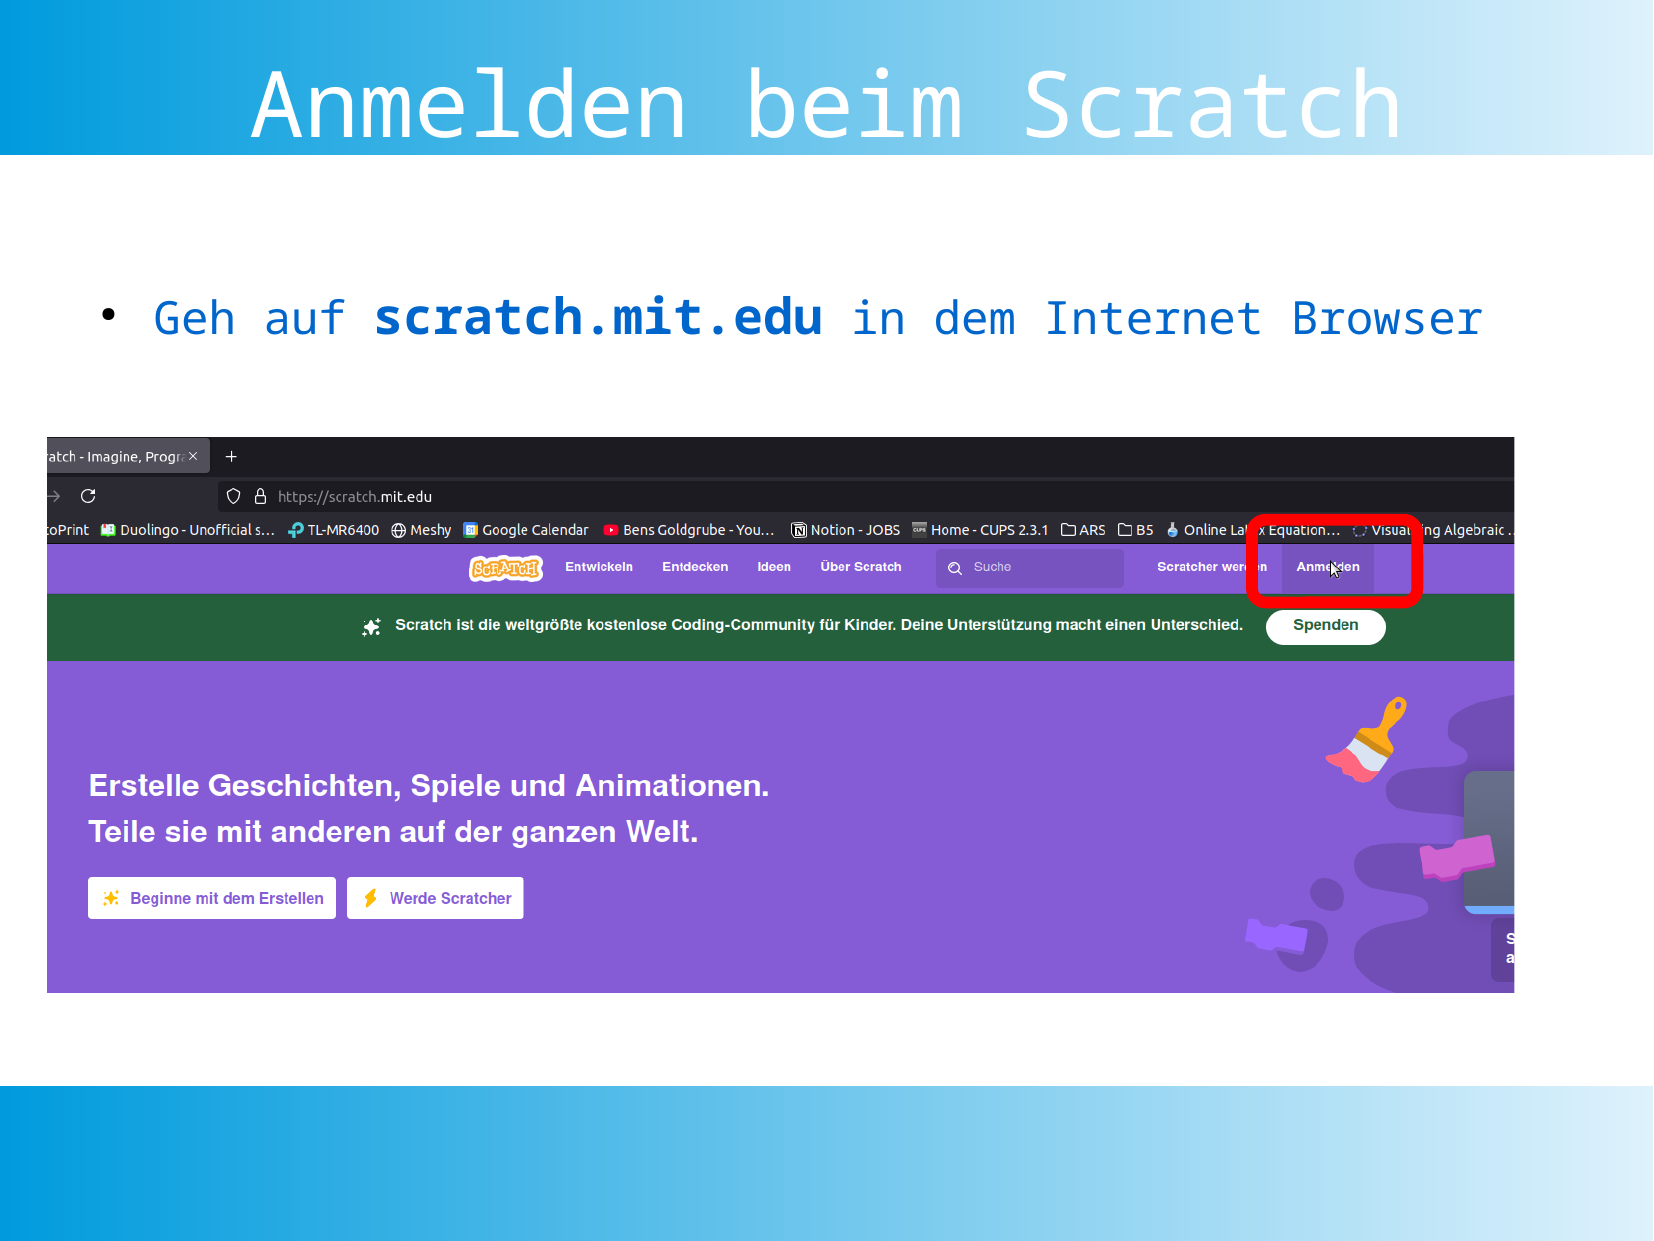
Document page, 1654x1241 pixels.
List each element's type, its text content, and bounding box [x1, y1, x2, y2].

title Anmelden beim Scratch [82, 40, 1571, 163]
list Geh auf scratch.mit.edu in dem Internet Browser [82, 188, 1630, 414]
picture [47, 437, 1515, 993]
